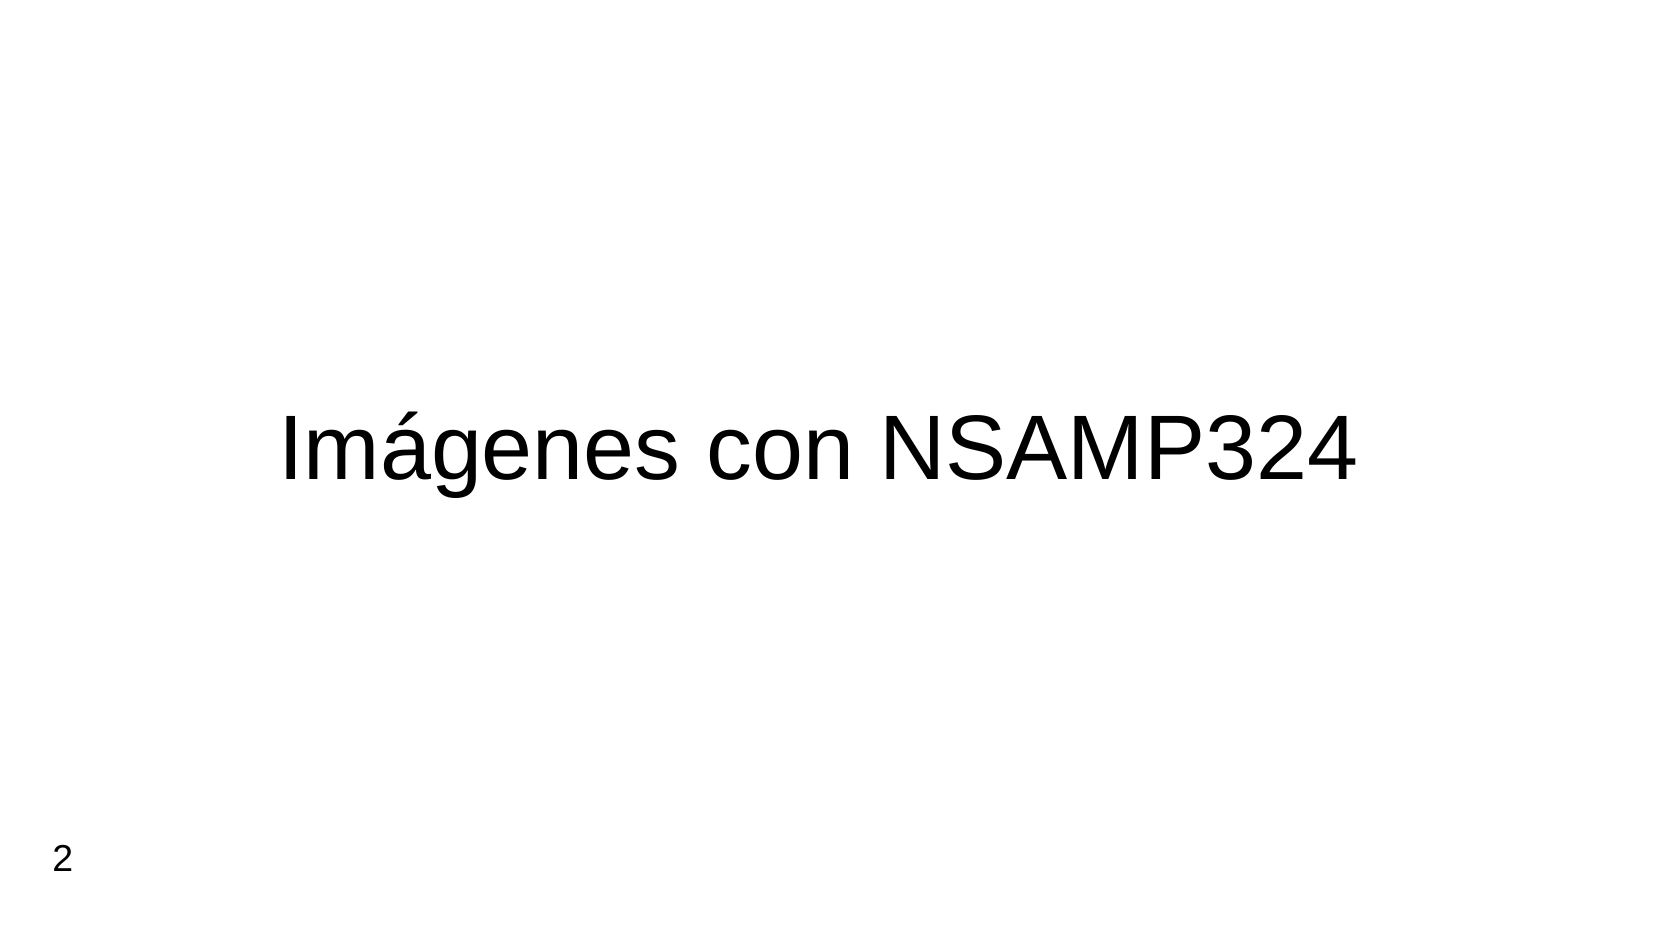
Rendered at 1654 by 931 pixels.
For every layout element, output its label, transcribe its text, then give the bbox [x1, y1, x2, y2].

title Imágenes con NSAMP324 [75, 369, 1564, 526]
text_box <number> [37, 829, 667, 901]
